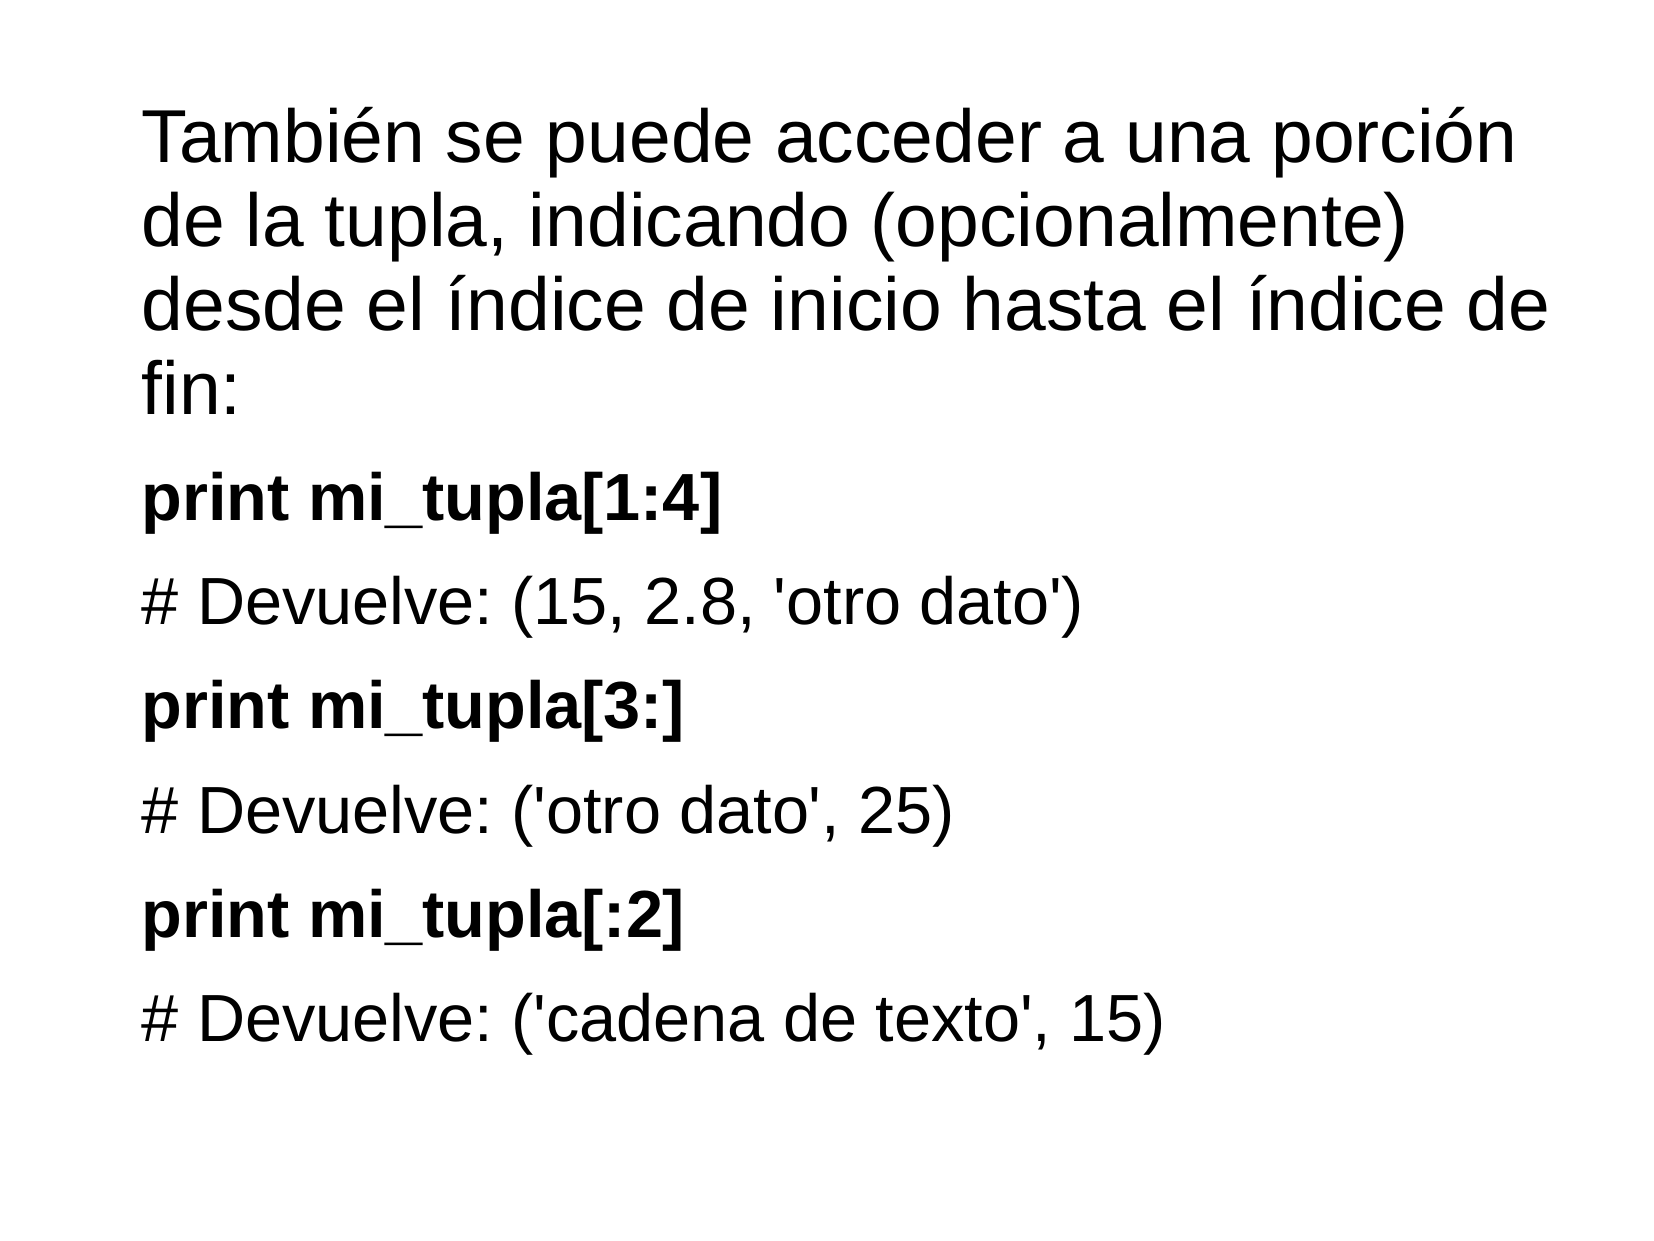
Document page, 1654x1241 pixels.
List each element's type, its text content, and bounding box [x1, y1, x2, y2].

list También se puede acceder a una porción de la tupla, indicando (opcionalmente) desde el índice de inicio hasta el índice de fin: print mi_tupla[1:4] # Devuelve: (15, 2.8, 'otro dato') print mi_tupla[3:] # Devuelve: ('otro dato', 25) print mi_tupla[:2] # Devuelve: ('cadena de texto', 15) [70, 94, 1571, 1170]
